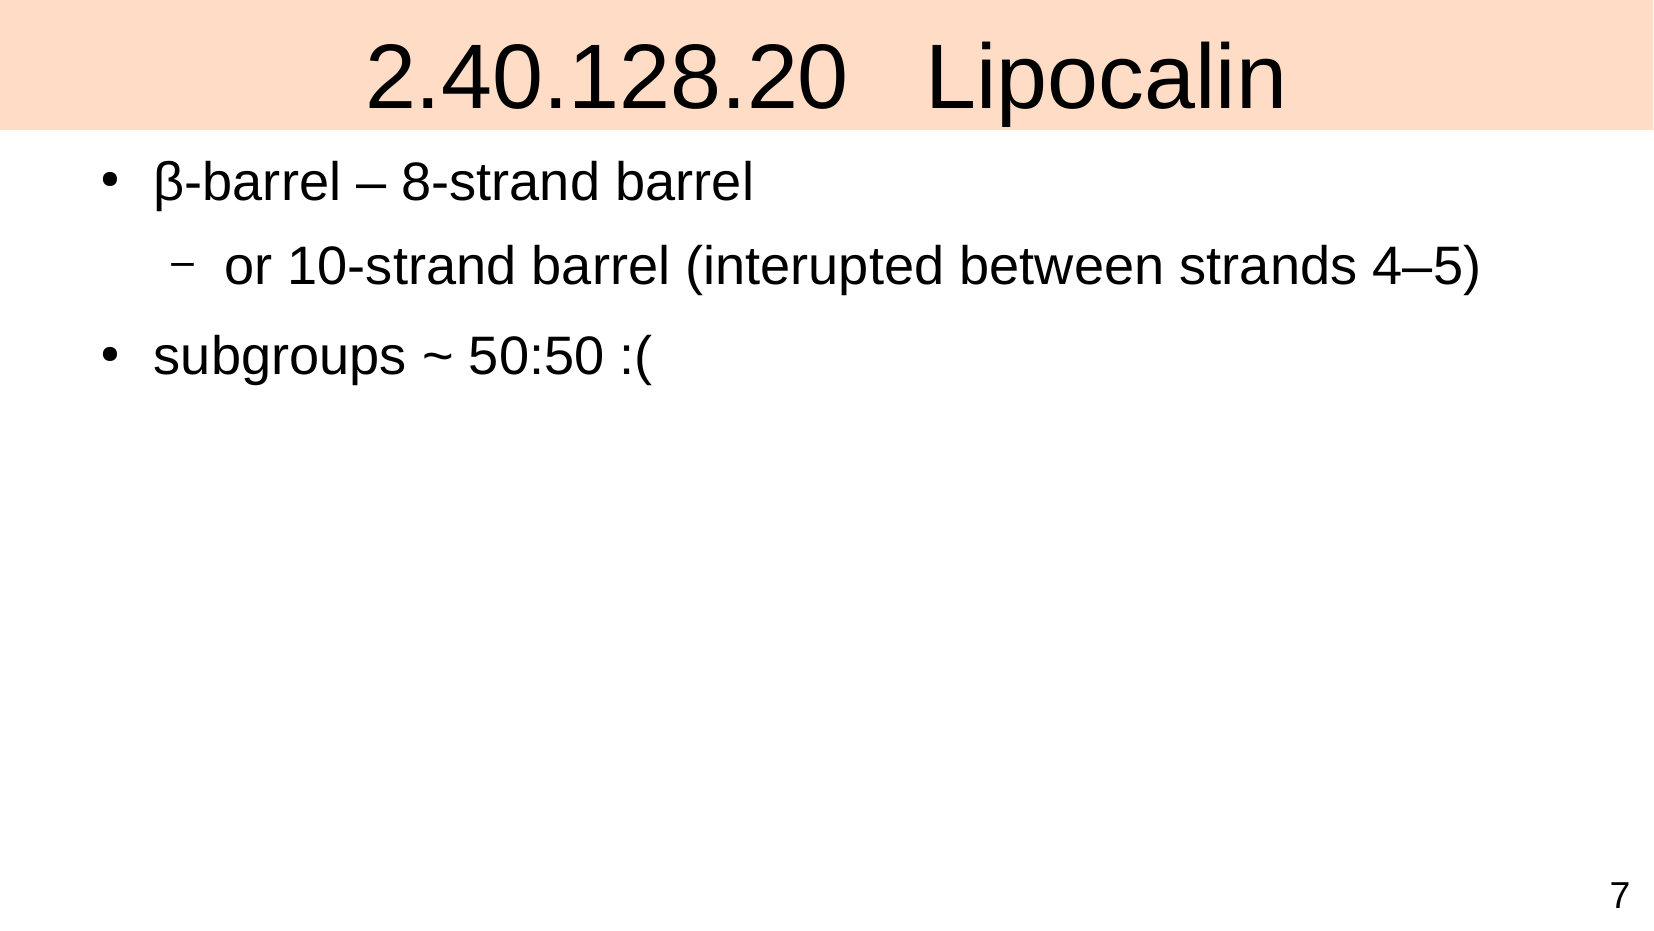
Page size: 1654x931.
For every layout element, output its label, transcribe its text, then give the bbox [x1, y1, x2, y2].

text_box [0, 0, 1654, 130]
list β-barrel – 8-strand barrel or 10-strand barrel (interupted between strands 4–5) subgroups ~ 50:50 :( [82, 151, 1571, 758]
title 2.40.128.20 Lipocalin [82, 11, 1571, 142]
text_box <number> [1444, 866, 1646, 924]
